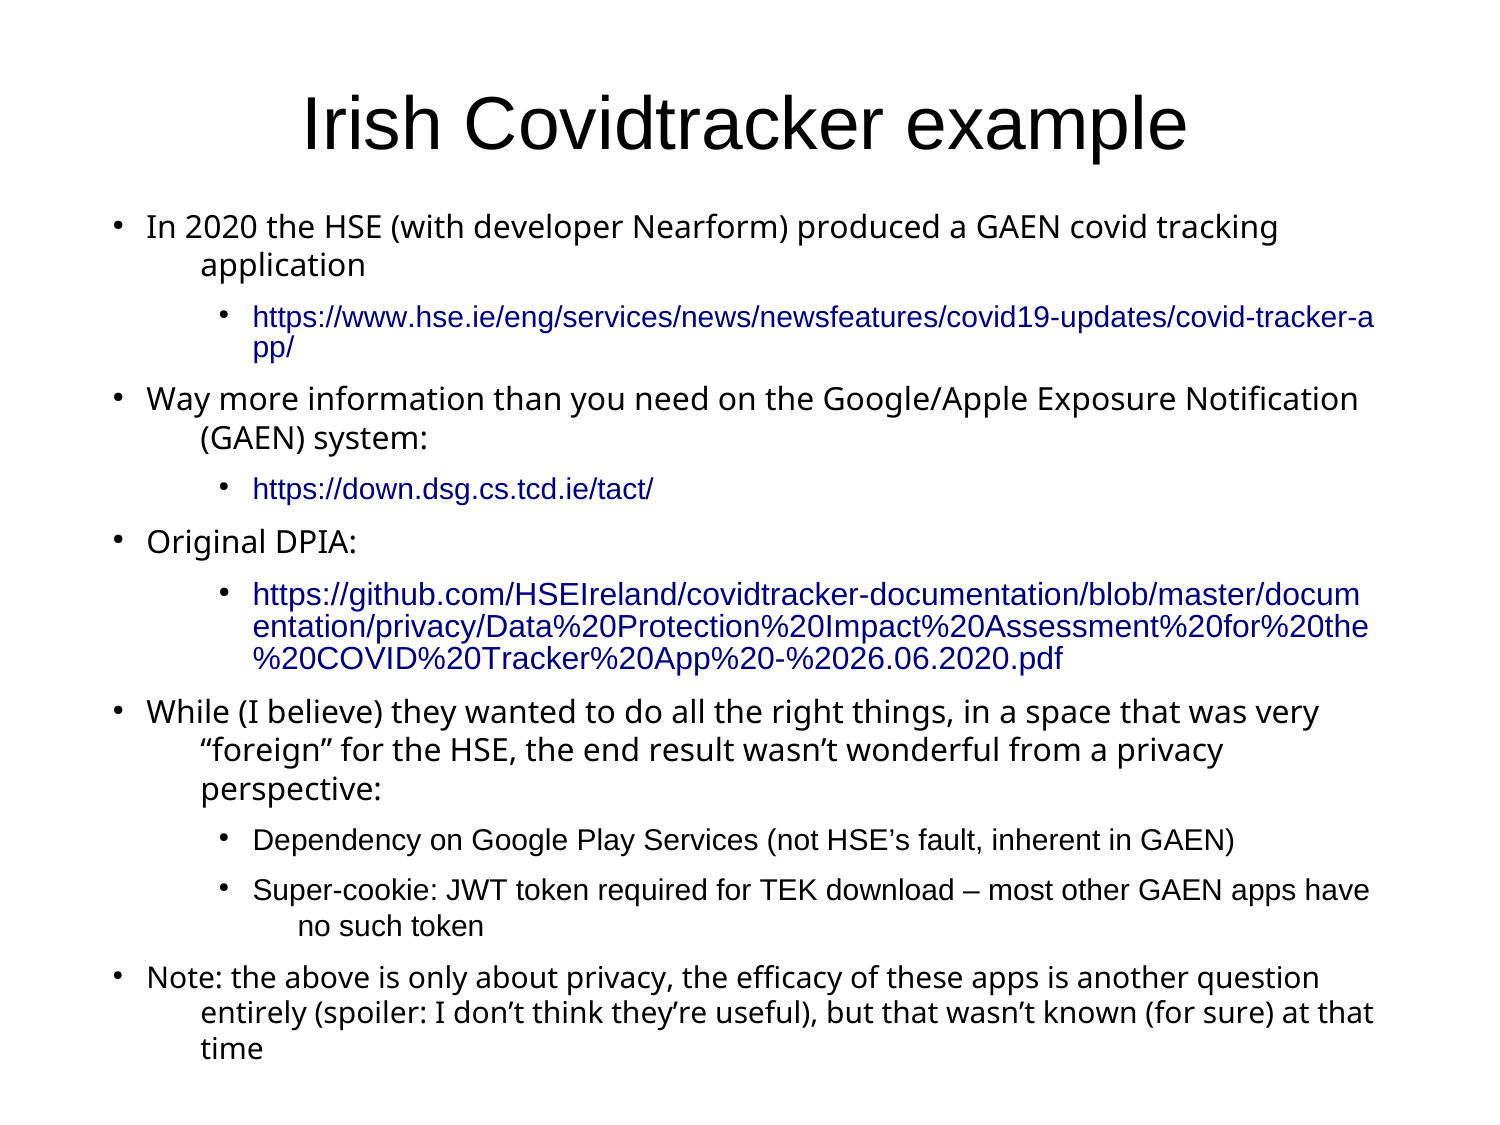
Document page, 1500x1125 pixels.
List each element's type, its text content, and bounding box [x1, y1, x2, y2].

list In 2020 the HSE (with developer Nearform) produced a GAEN covid tracking application https://www.hse.ie/eng/services/news/newsfeatures/covid19-updates/covid-tracker-app/ Way more information than you need on the Google/Apple Exposure Notification (GAEN) system: https://down.dsg.cs.tcd.ie/tact/ Original DPIA: https://github.com/HSEIreland/covidtracker-documentation/blob/master/documentation/privacy/Data%20Protection%20Impact%20Assessment%20for%20the%20COVID%20Tracker%20App%20-%2026.06.2020.pdf While (I believe) they wanted to do all the right things, in a space that was very “foreign” for the HSE, the end result wasn’t wonderful from a privacy perspective: Dependency on Google Play Services (not HSE’s fault, inherent in GAEN) Super-cookie: JWT token required for TEK download – most other GAEN apps have no such token Note: the above is only about privacy, the efficacy of these apps is another question entirely (spoiler: I don’t think they’re useful), but that wasn’t known (for sure) at that time [112, 206, 1379, 973]
title Irish Covidtracker example [112, 29, 1379, 206]
